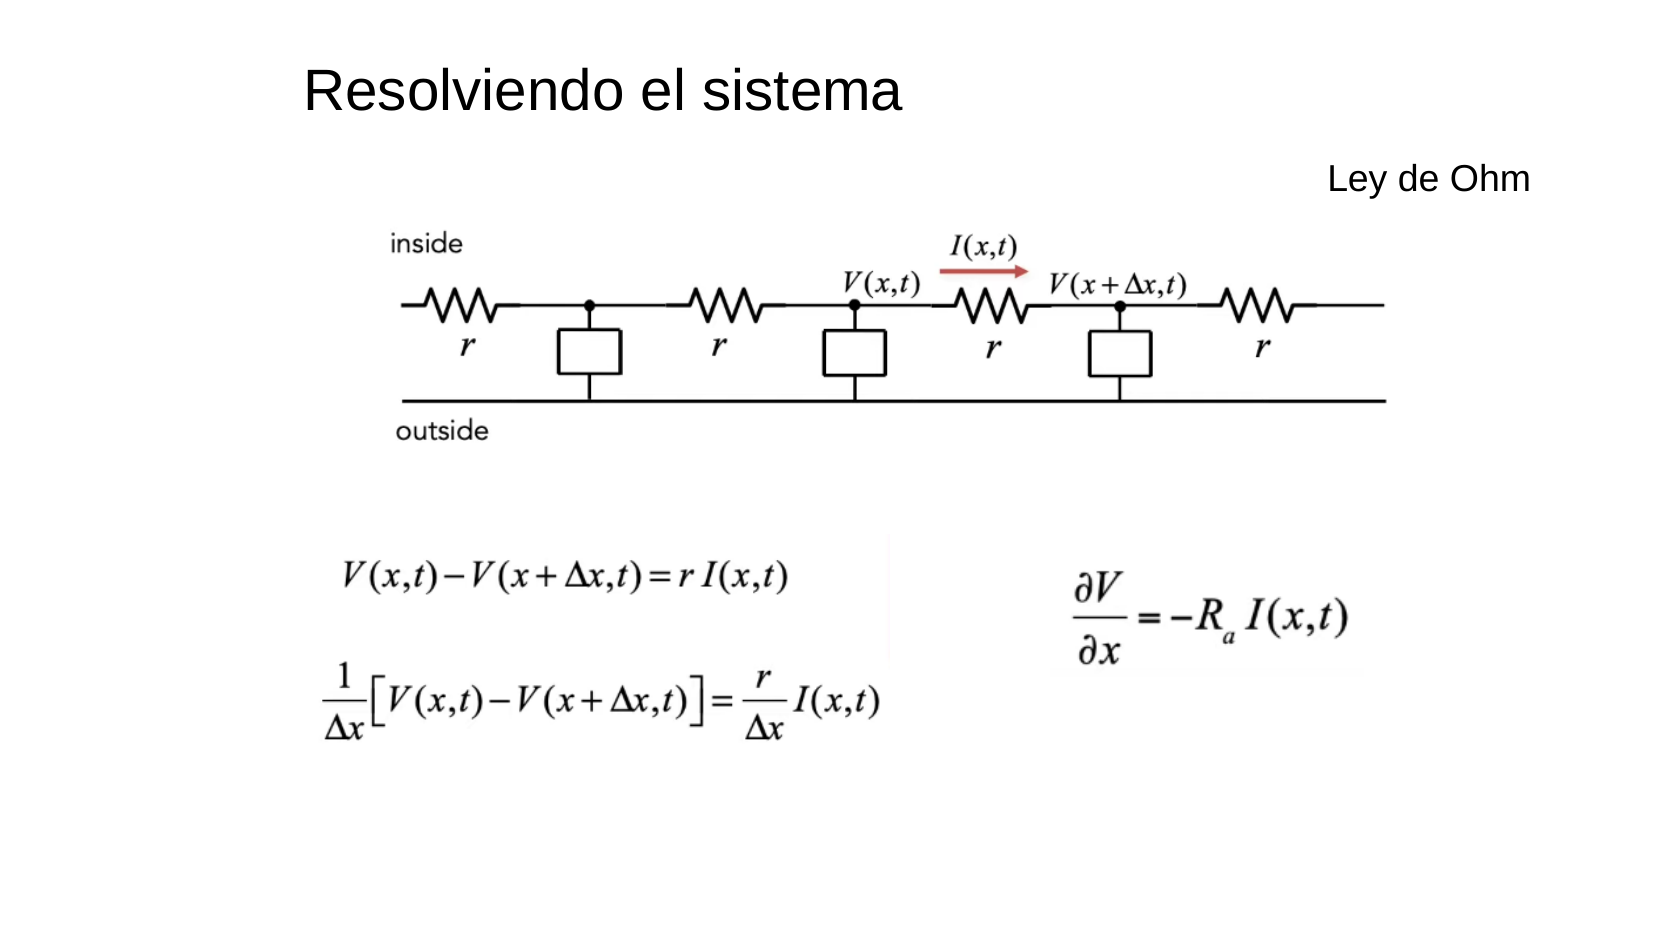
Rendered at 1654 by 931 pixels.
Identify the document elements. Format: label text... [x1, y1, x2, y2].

picture [300, 534, 890, 751]
picture [375, 224, 1396, 474]
text_box Ley de Ohm [1312, 150, 1547, 207]
picture [1050, 562, 1364, 677]
title Resolviendo el sistema [232, 30, 976, 151]
